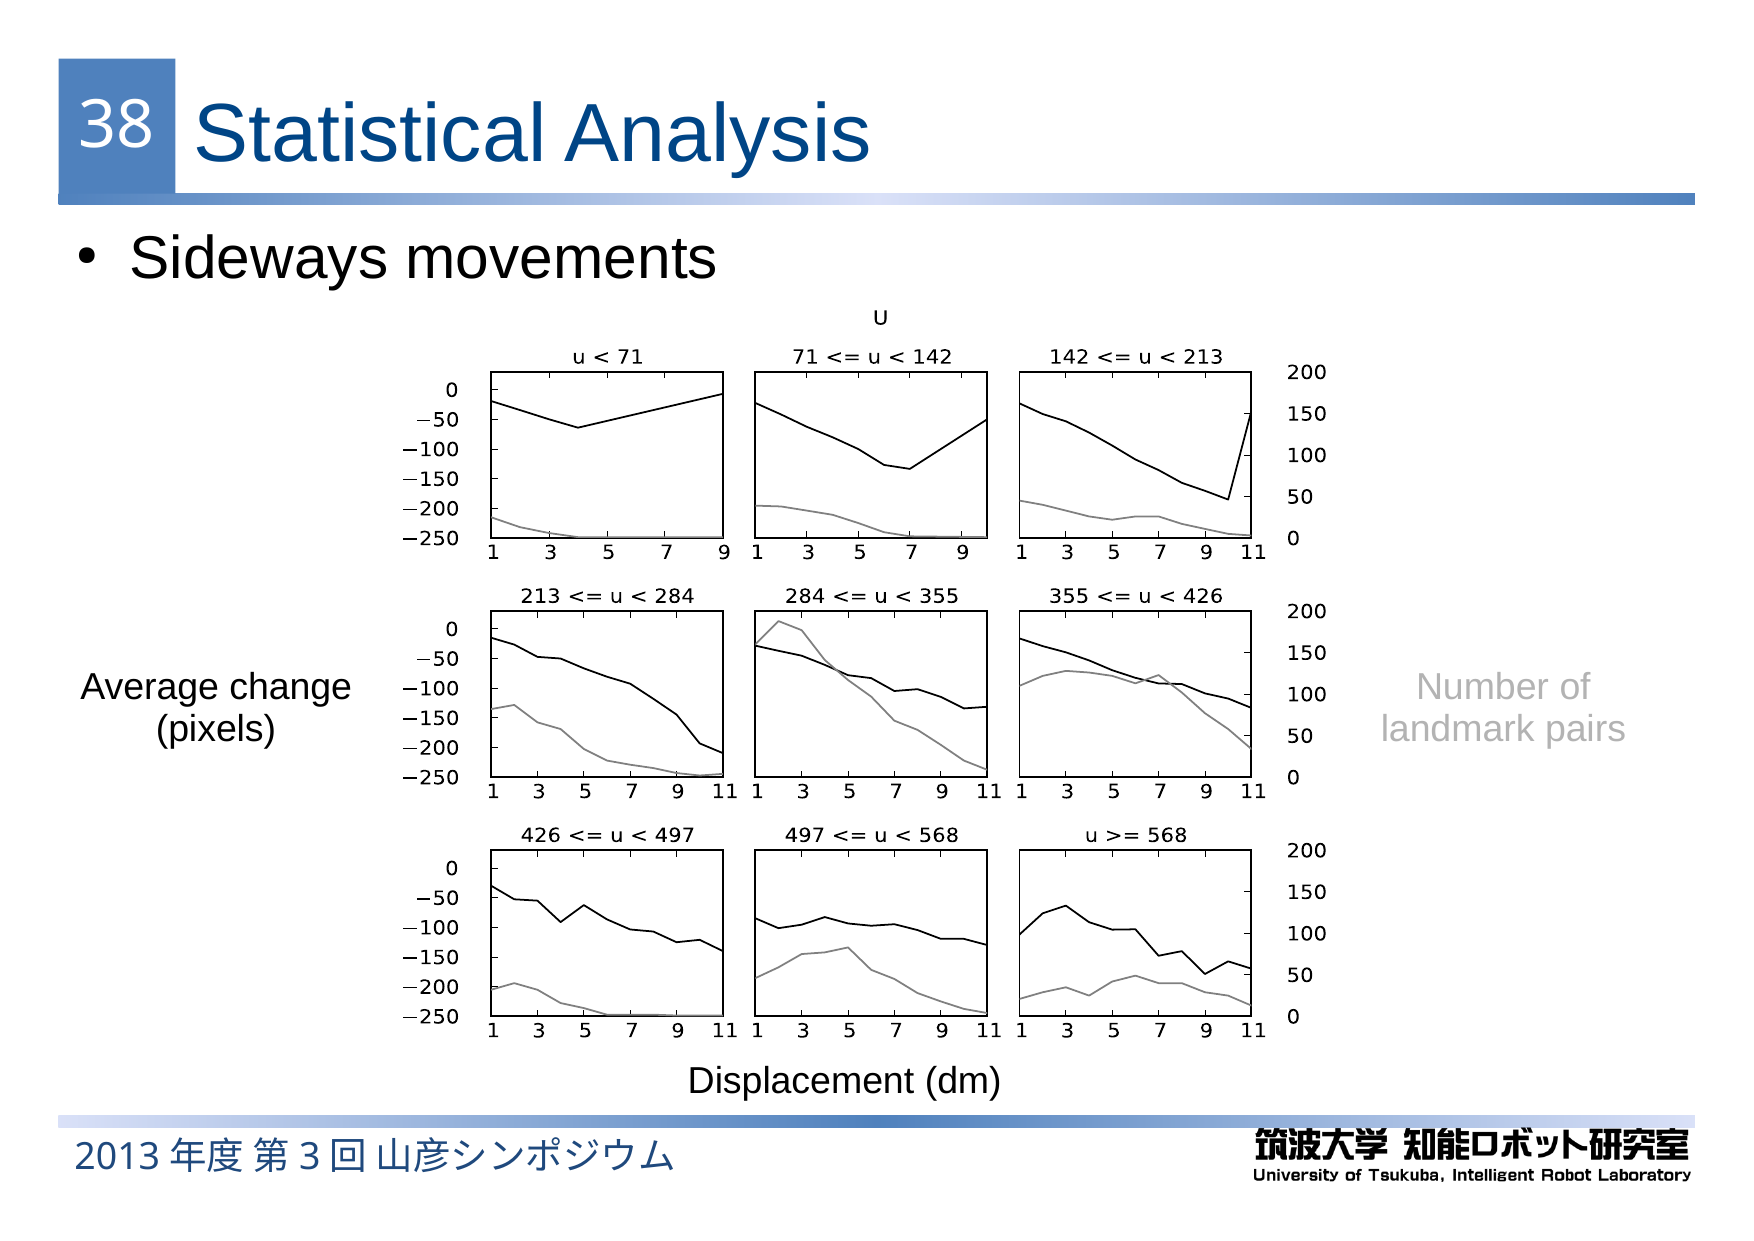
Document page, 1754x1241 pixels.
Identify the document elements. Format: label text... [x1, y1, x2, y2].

text_box Displacement (dm) [538, 1051, 1151, 1109]
text_box Number of landmark pairs [1345, 658, 1661, 758]
picture [388, 298, 1337, 1049]
list Sideways movements [58, 223, 1696, 876]
text_box Average change (pixels) [58, 658, 374, 758]
title Statistical Analysis [193, 61, 1651, 205]
picture [1252, 1127, 1691, 1182]
